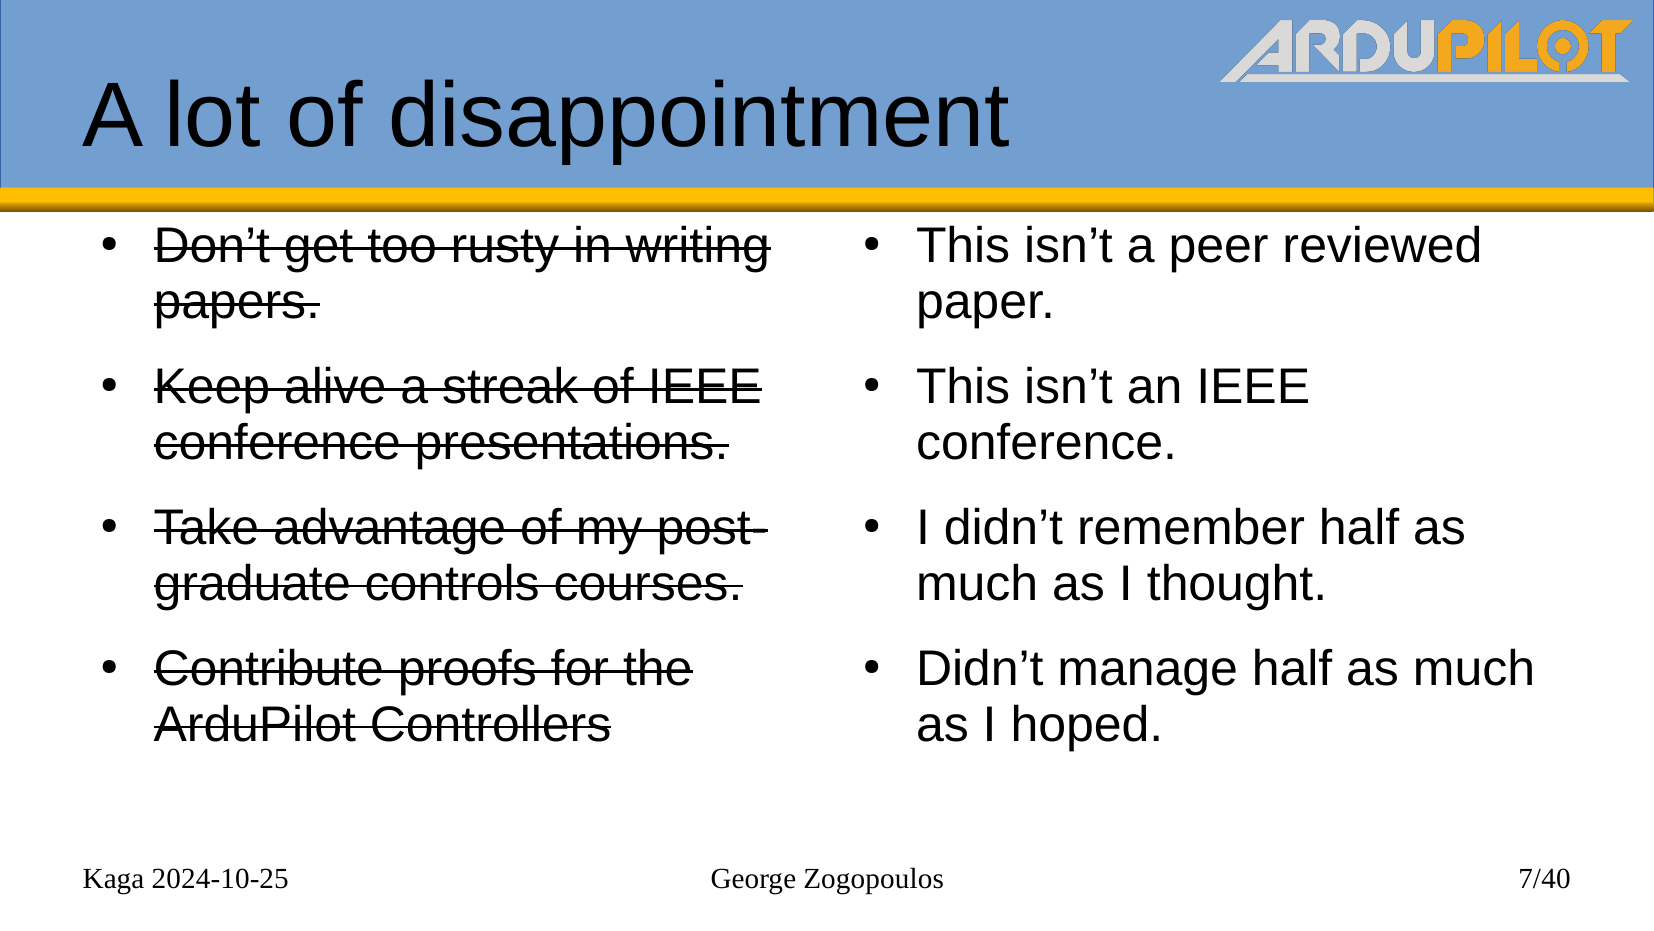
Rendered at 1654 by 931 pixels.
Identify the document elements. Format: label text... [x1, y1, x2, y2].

picture [1219, 20, 1633, 82]
list Don’t get too rusty in writing papers. Keep alive a streak of IEEE conference presentations. Take advantage of my post-graduate controls courses. Contribute proofs for the ArduPilot Controllers [82, 217, 809, 757]
list This isn’t a peer reviewed paper. This isn’t an IEEE conference. I didn’t remember half as much as I thought. Didn’t manage half as much as I hoped. [845, 217, 1572, 757]
title A lot of disappointment [82, 37, 1571, 193]
